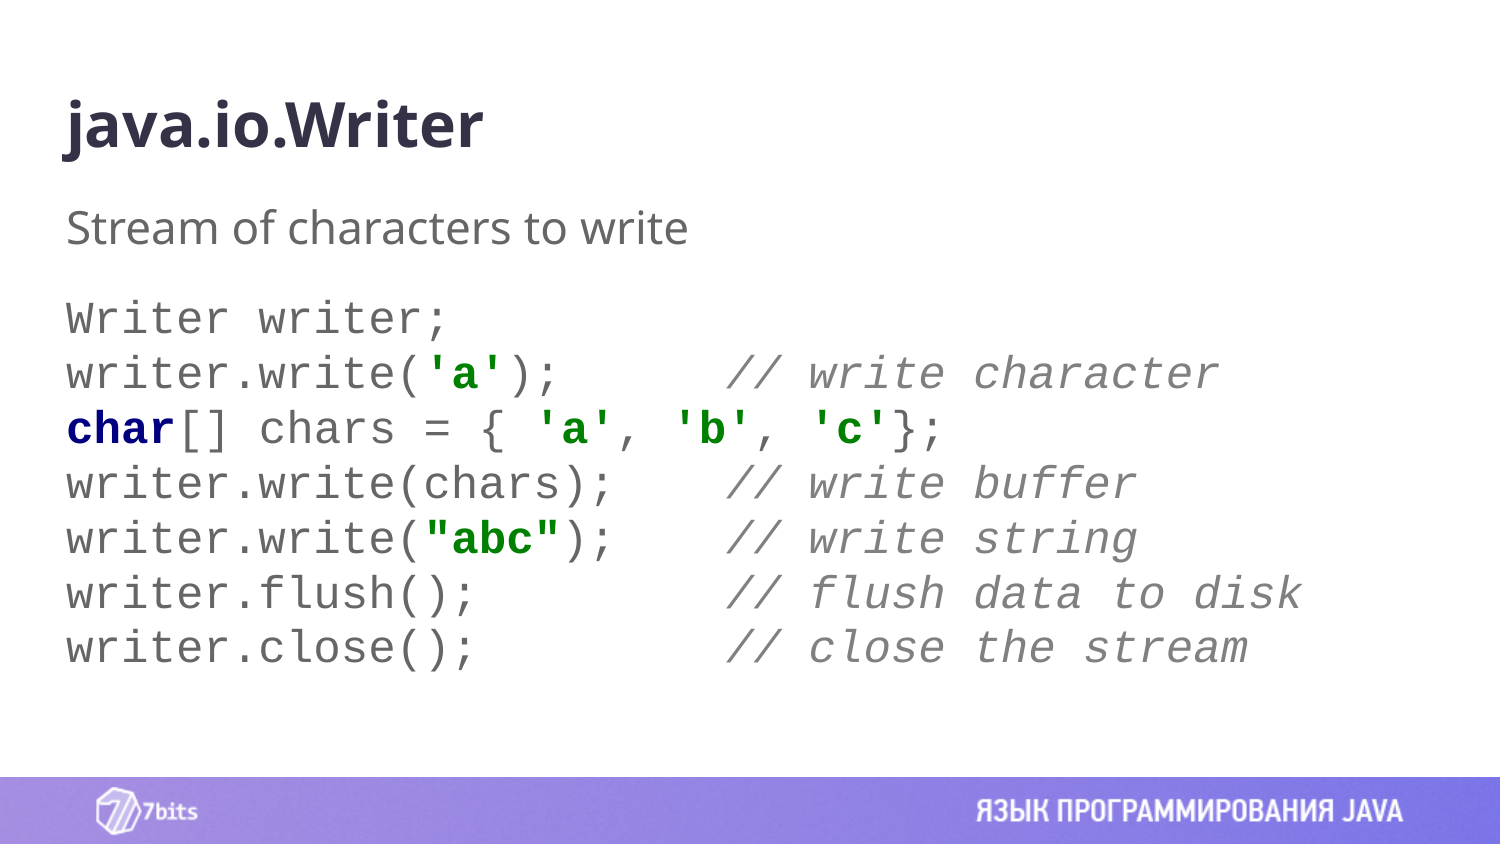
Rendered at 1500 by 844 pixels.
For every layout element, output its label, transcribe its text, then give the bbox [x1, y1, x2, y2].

list Stream of characters to write Writer writer; writer.write('a'); // write character char[] chars = { 'a', 'b', 'c'}; writer.write(chars); // write buffer writer.write("abc"); // write string writer.flush(); // flush data to disk writer.close(); // close the stream [51, 184, 1449, 745]
title java.io.Writer [51, 69, 1449, 164]
picture [0, 777, 1500, 844]
